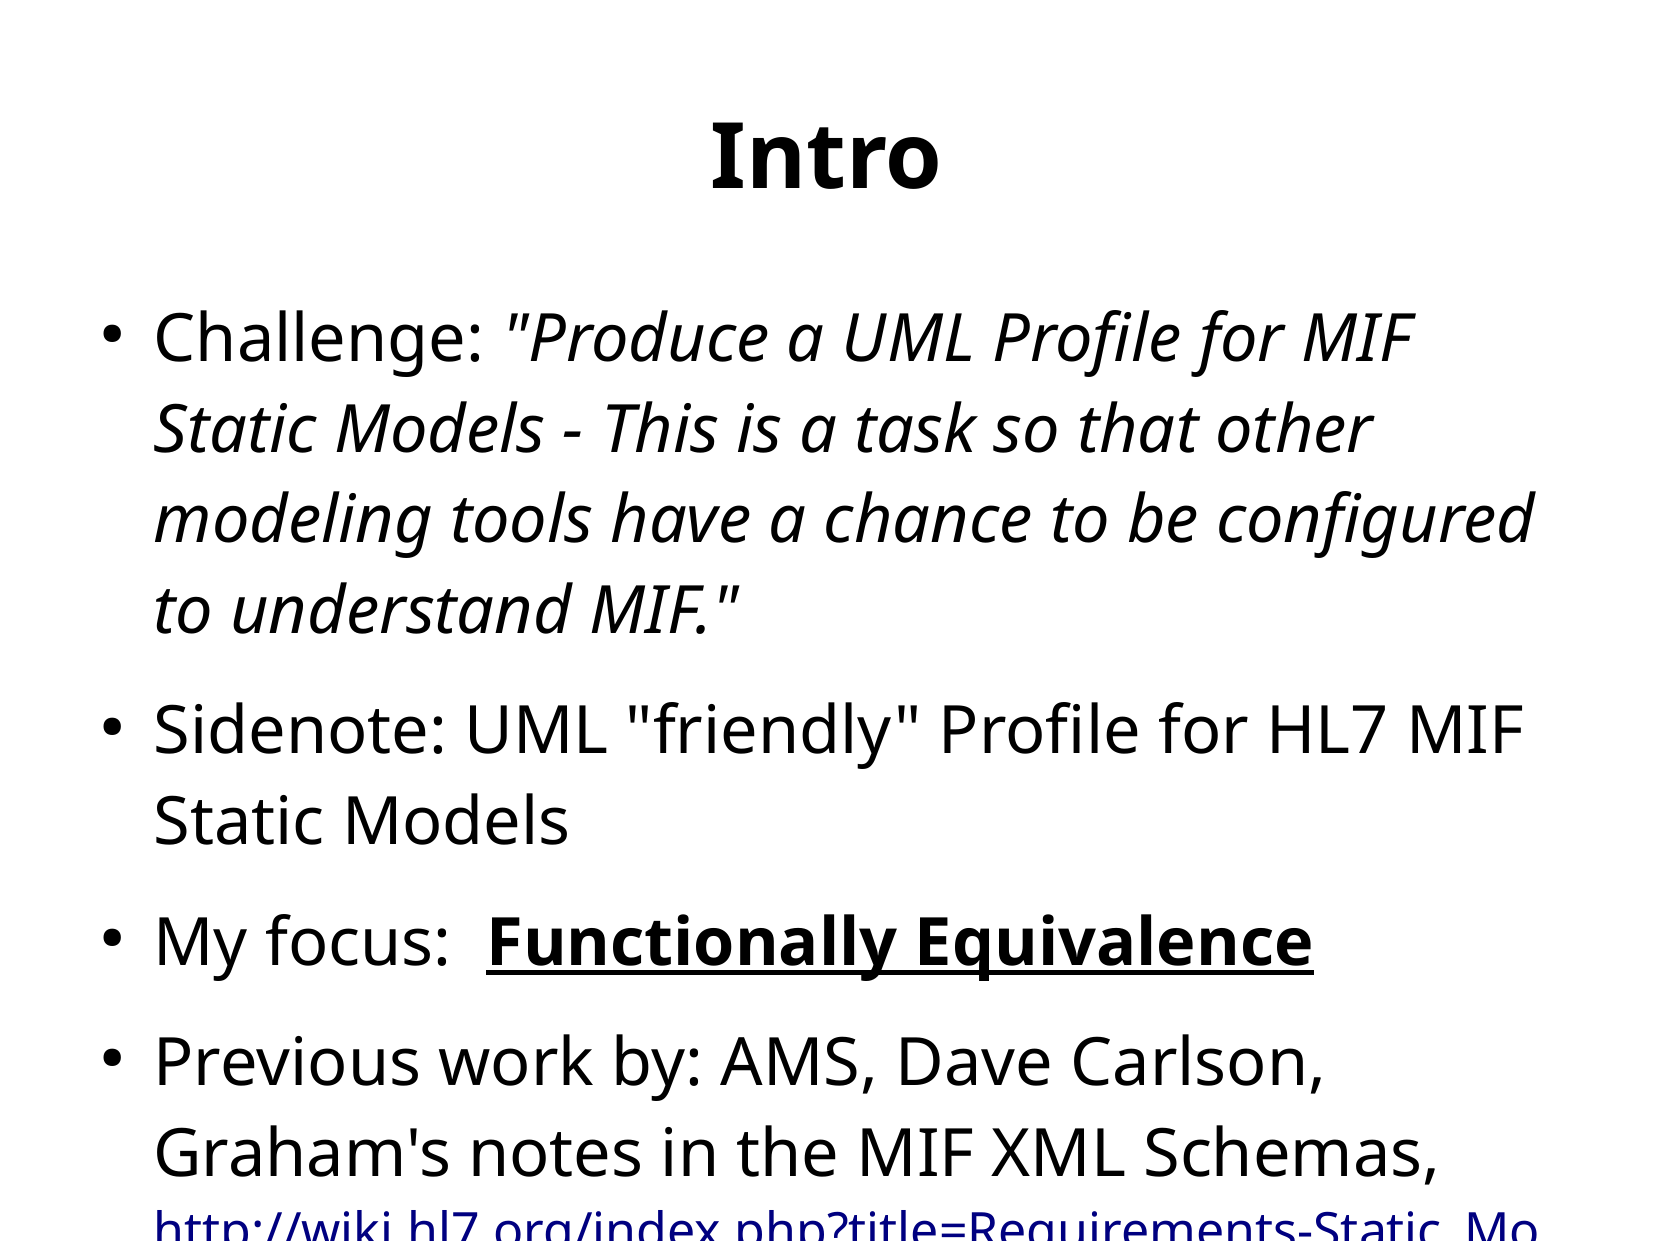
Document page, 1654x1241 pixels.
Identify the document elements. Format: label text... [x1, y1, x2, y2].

title Intro [82, 49, 1571, 257]
list Challenge: "Produce a UML Profile for MIF Static Models - This is a task so that other modeling tools have a chance to be configured to understand MIF." Sidenote: UML "friendly" Profile for HL7 MIF Static Models My focus: Functionally Equivalence Previous work by: AMS, Dave Carlson, Graham's notes in the MIF XML Schemas, http://wiki.hl7.org/index.php?title=Requirements-Static_Model Keep in mind the ongoing OMG AML work [82, 290, 1571, 1191]
